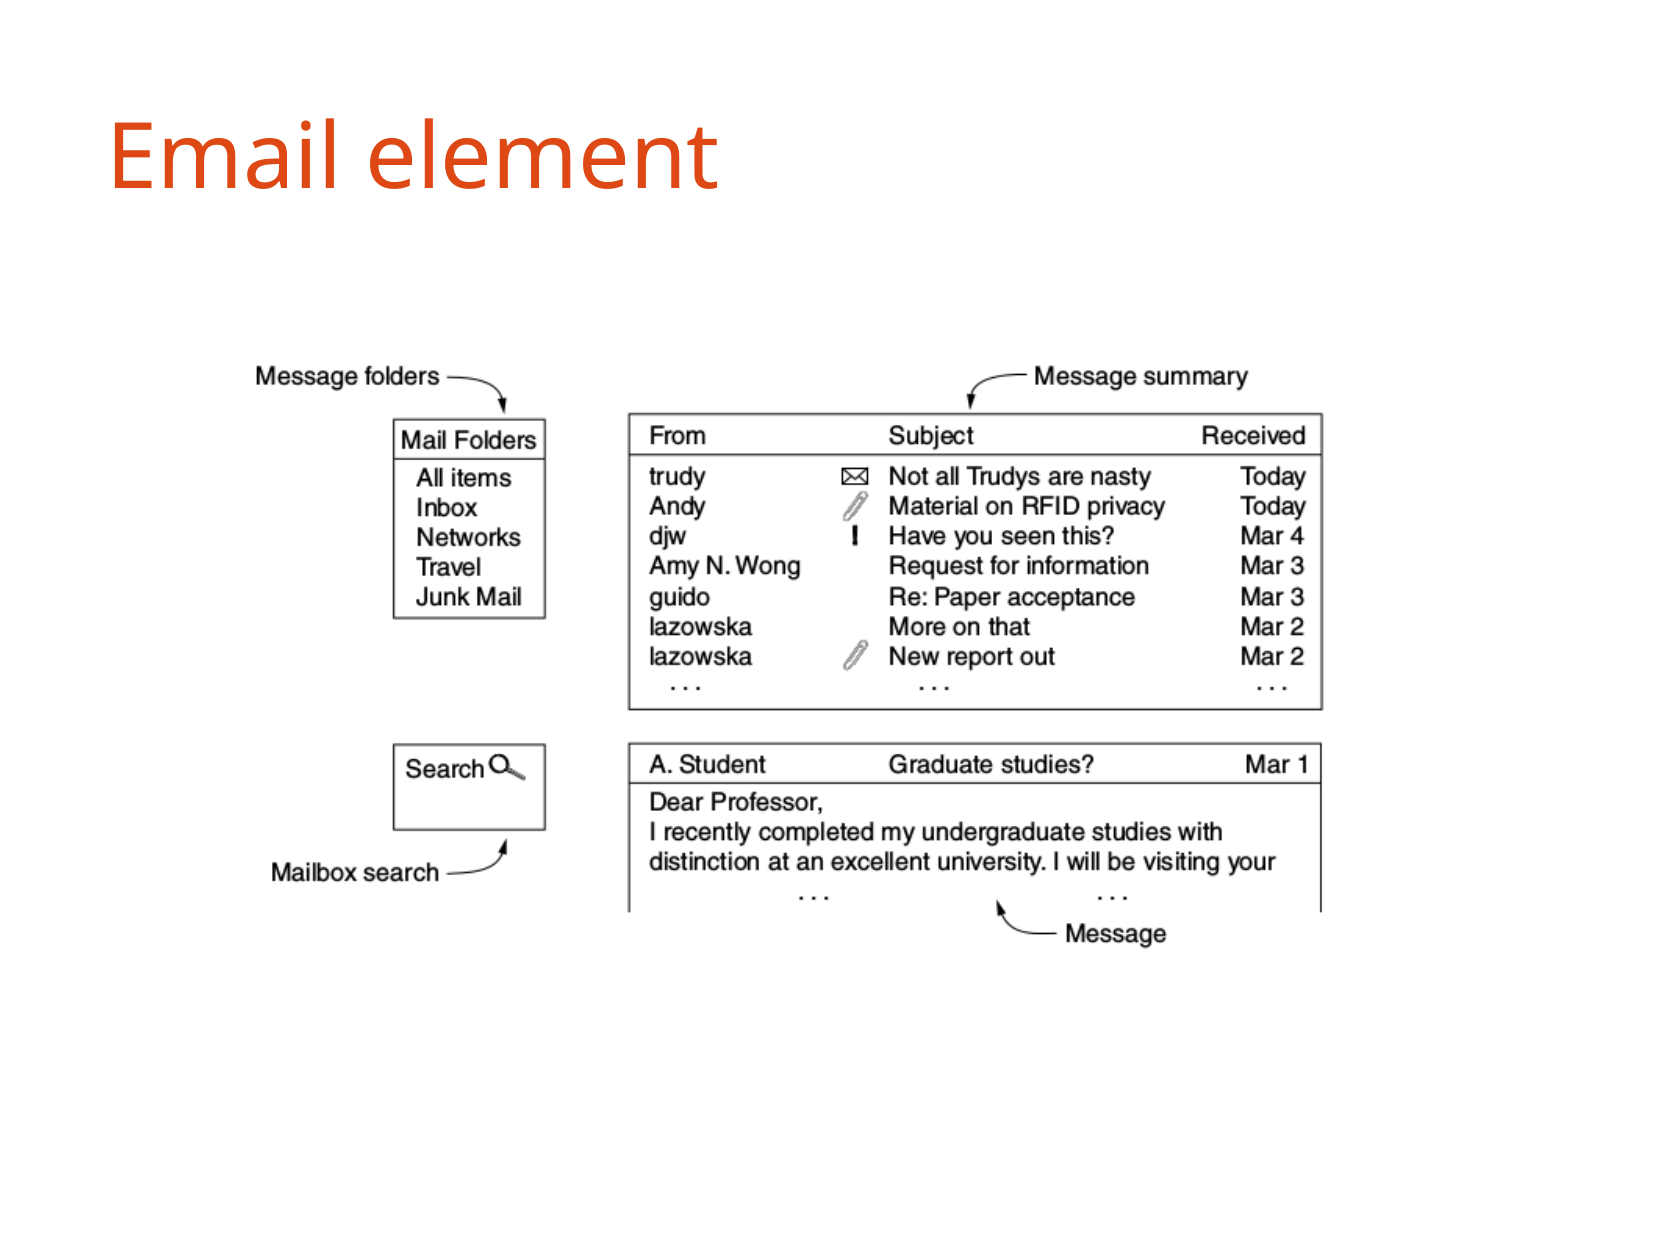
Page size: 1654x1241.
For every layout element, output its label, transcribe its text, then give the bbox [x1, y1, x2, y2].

title Email element [82, 49, 1571, 257]
picture [232, 327, 1347, 969]
